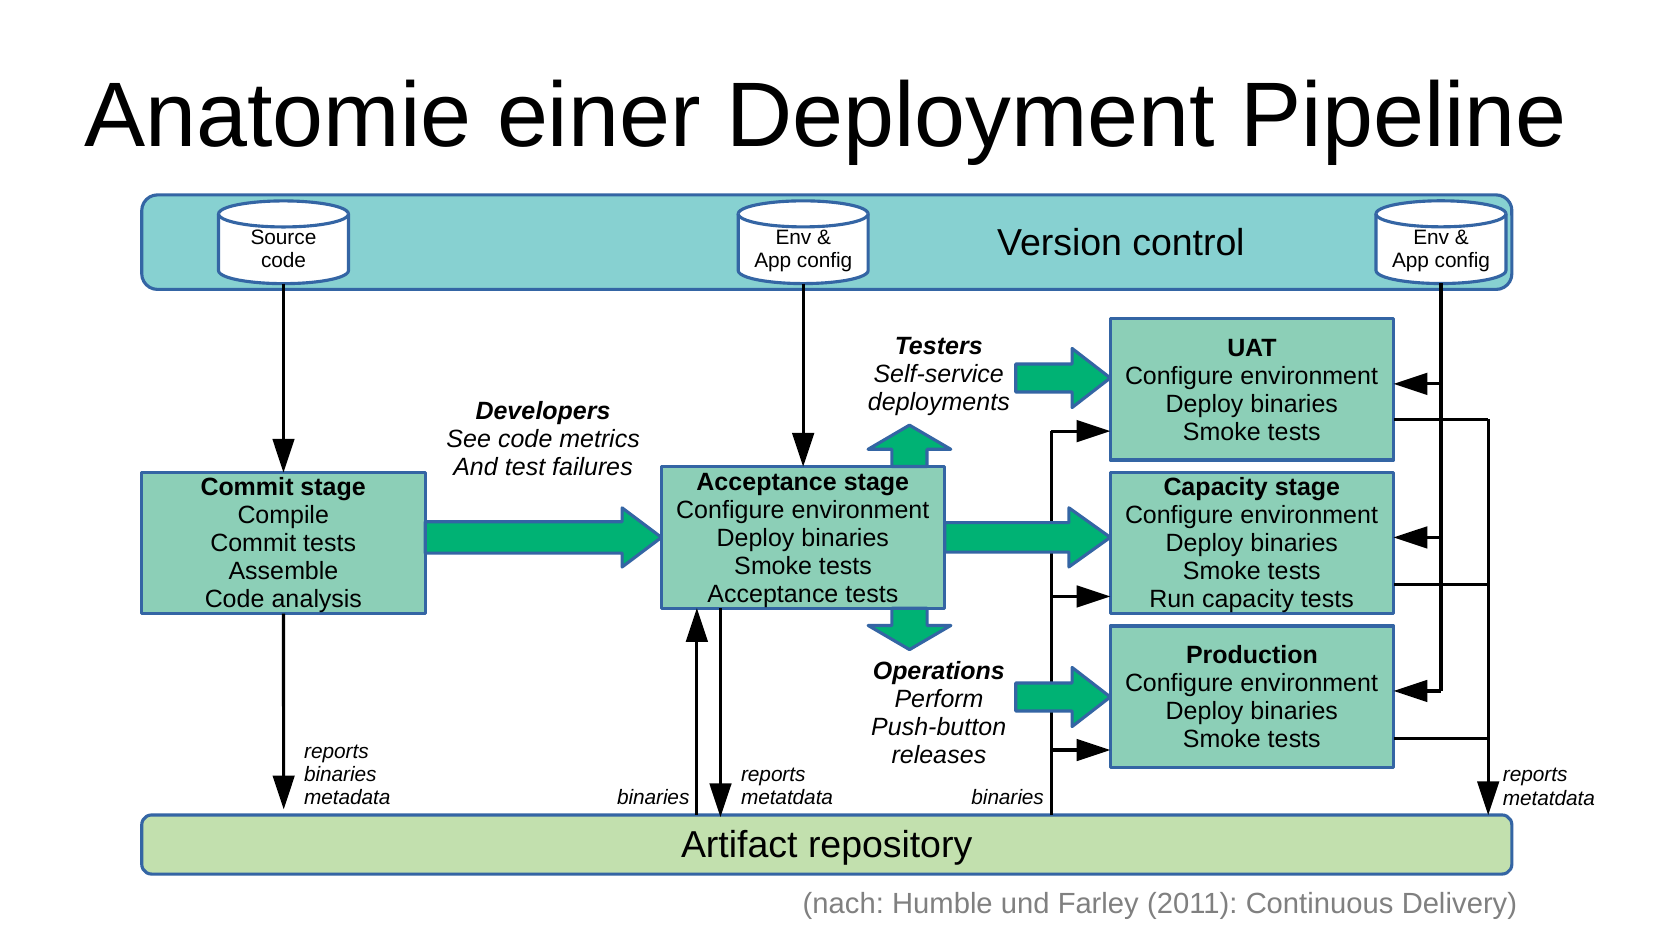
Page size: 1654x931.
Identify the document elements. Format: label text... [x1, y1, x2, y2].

title Anatomie einer Deployment Pipeline [82, 37, 1571, 193]
text_box Version control [141, 194, 1512, 290]
text_box (nach: Humble und Farley (2011): Continuous Delivery) [787, 879, 1534, 928]
text_box Production Configure environment Deploy binaries Smoke tests [1110, 625, 1394, 768]
text_box Source code [218, 200, 349, 284]
text_box Artifact repository [141, 814, 1512, 875]
text_box Capacity stage Configure environment Deploy binaries Smoke tests Run capacity tests [1110, 472, 1394, 614]
text_box Acceptance stage Configure environment Deploy binaries Smoke tests Acceptance tests [661, 466, 945, 609]
text_box Testers Self-service deployments [826, 324, 1052, 424]
text_box [868, 425, 951, 467]
text_box [1015, 348, 1111, 408]
text_box [425, 507, 662, 567]
text_box reports binaries metadata [289, 732, 426, 817]
text_box Developers See code metrics And test failures [431, 389, 656, 489]
text_box reports metatdata [1488, 732, 1625, 818]
text_box Commit stage Compile Commit tests Assemble Code analysis [141, 472, 426, 614]
text_box Env & App config [1375, 200, 1506, 284]
text_box UAT Configure environment Deploy binaries Smoke tests [1110, 318, 1394, 461]
text_box reports metatdata [726, 732, 863, 818]
text_box [944, 507, 1111, 567]
text_box Env & App config [738, 200, 869, 284]
text_box binaries [602, 732, 720, 817]
text_box [1015, 667, 1111, 727]
text_box Operations Perform Push-button releases [826, 649, 1050, 777]
text_box binaries [722, 732, 726, 783]
text_box [868, 608, 951, 649]
text_box binaries [956, 732, 1093, 818]
